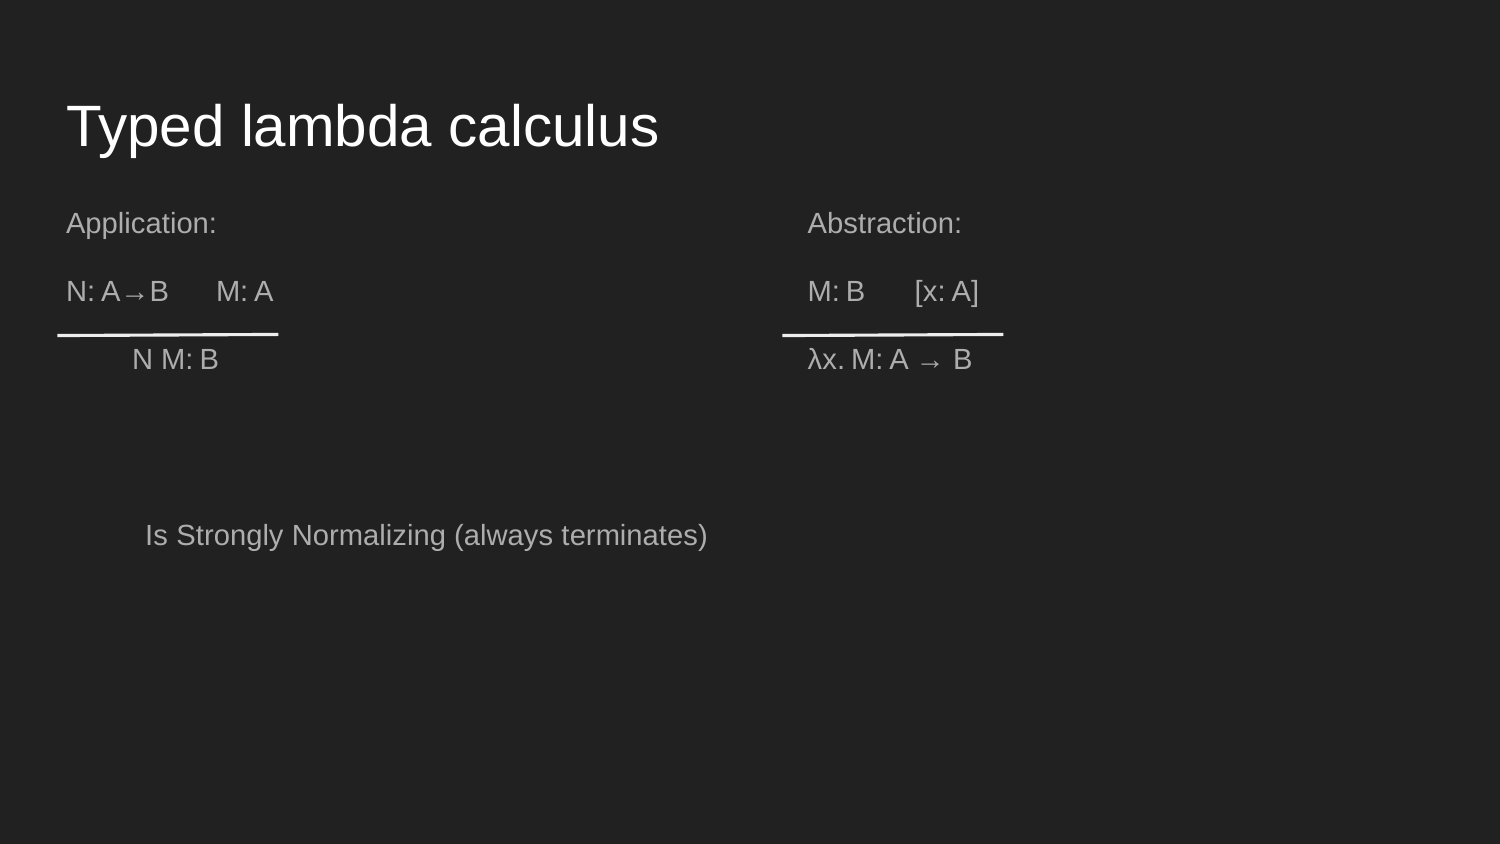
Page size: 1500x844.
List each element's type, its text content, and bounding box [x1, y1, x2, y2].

list Abstraction: M: B [x: A] λx. M: A → B [792, 189, 1449, 453]
list Application: N: A→B M: A N M: B [51, 189, 708, 437]
title Typed lambda calculus [51, 72, 1449, 167]
list Is Strongly Normalizing (always terminates) [130, 501, 787, 765]
